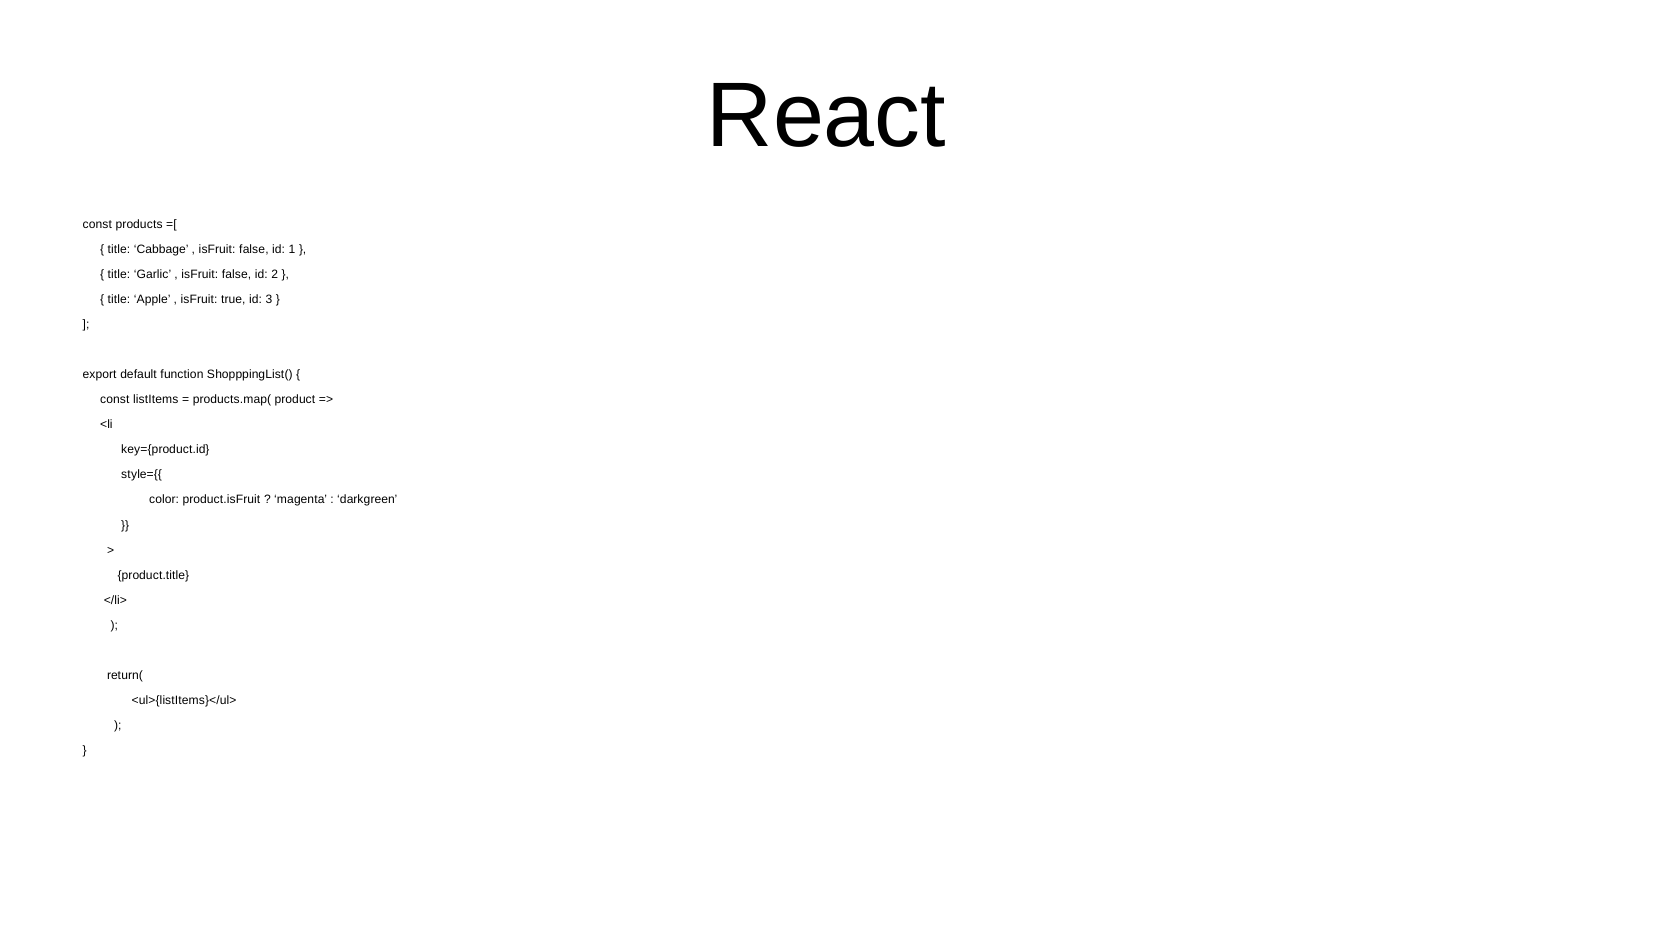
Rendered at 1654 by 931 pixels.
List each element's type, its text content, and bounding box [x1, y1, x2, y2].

list const products =[ { title: ‘Cabbage’ , isFruit: false, id: 1 }, { title: ‘Garlic’ , isFruit: false, id: 2 }, { title: ‘Apple’ , isFruit: true, id: 3 } ]; export default function ShopppingList() { const listItems = products.map( product => <li key={product.id} style={{ color: product.isFruit ? ‘magenta’ : ‘darkgreen’ }} > {product.title} </li> ); return( <ul>{listItems}</ul> ); } [82, 217, 1571, 758]
title React [82, 37, 1571, 193]
